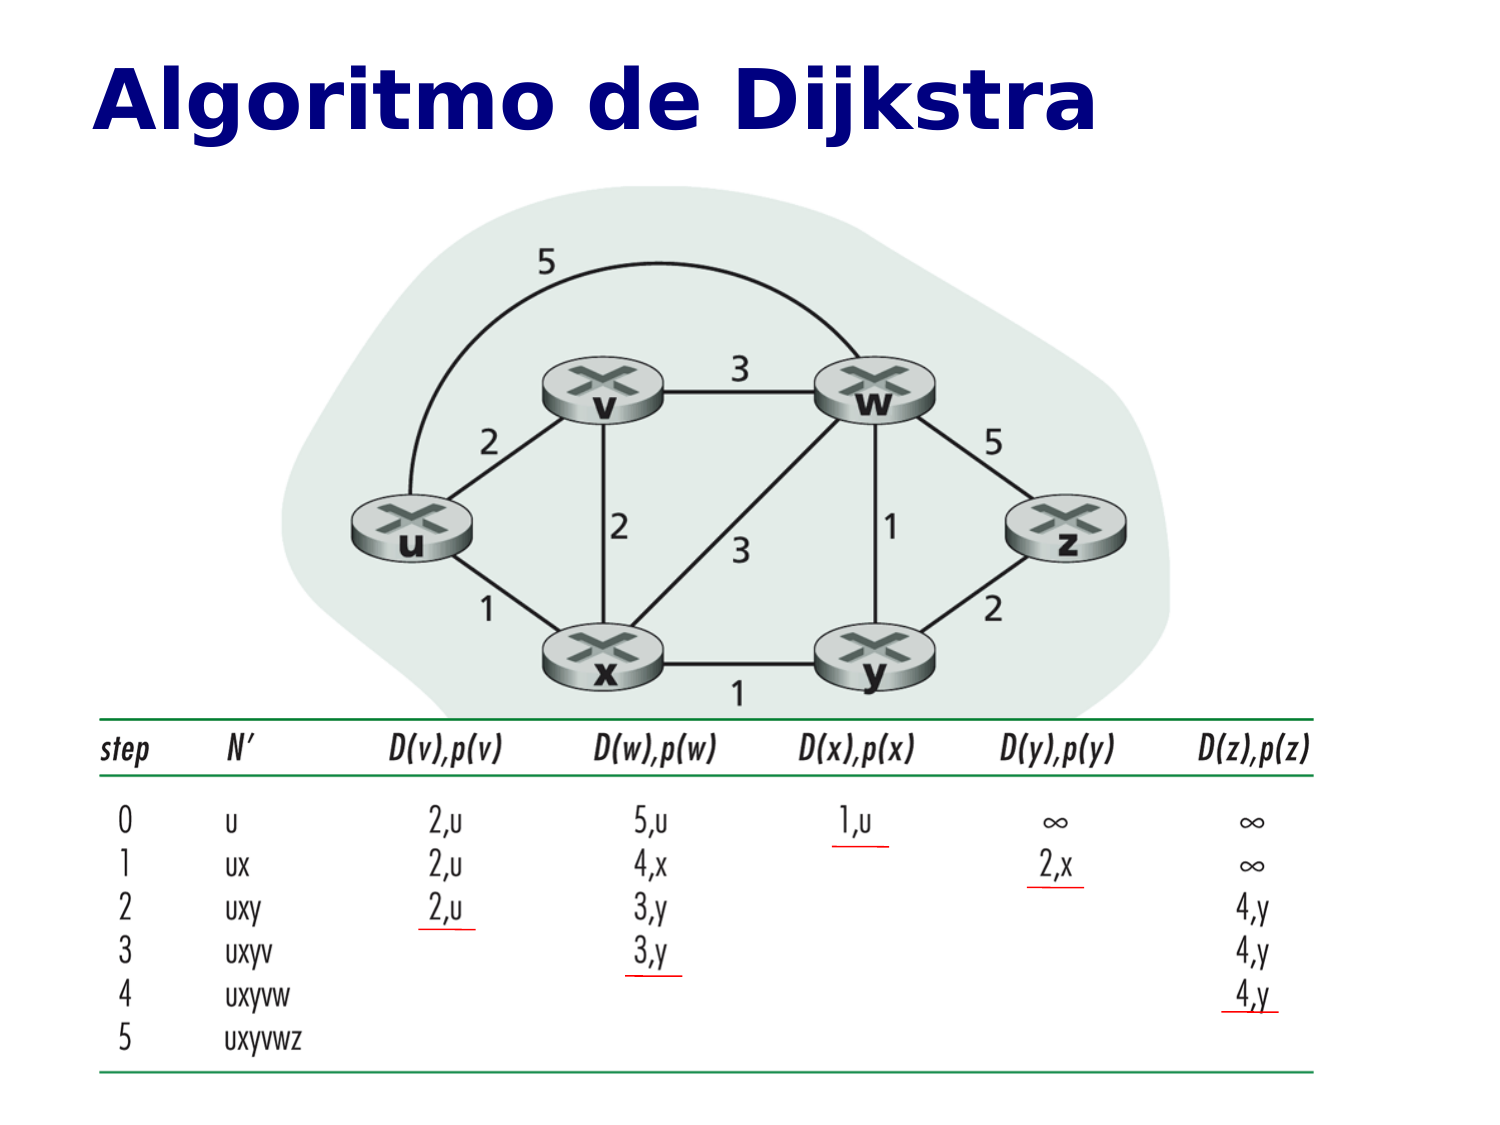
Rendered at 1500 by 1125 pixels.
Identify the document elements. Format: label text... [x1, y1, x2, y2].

title Algoritmo de Dijkstra [46, 1, 1500, 204]
picture [99, 204, 1375, 1098]
